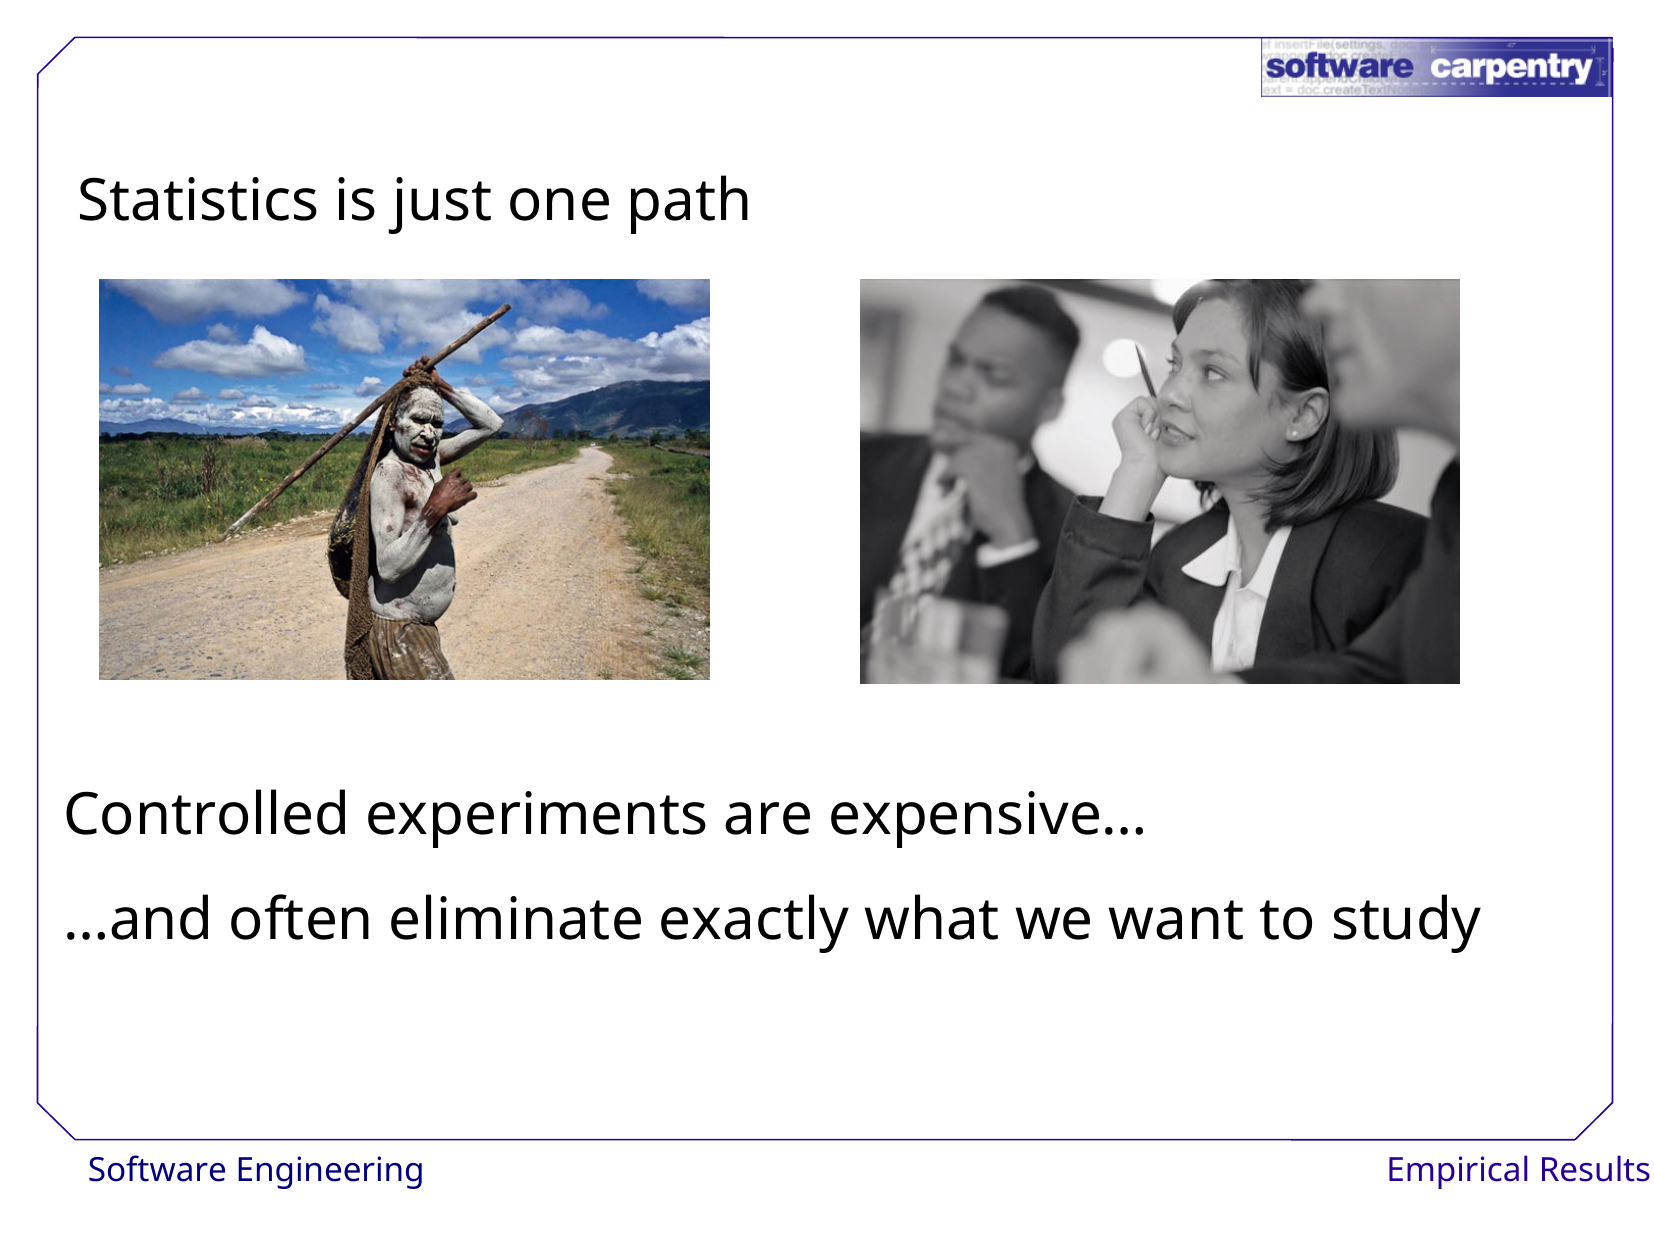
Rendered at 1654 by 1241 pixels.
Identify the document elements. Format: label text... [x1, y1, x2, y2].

text_box Statistics is just one path [62, 119, 918, 240]
picture [860, 279, 1460, 684]
picture [1261, 39, 1613, 97]
text_box Controlled experiments are expensive… …and often eliminate exactly what we want to study [48, 733, 1647, 959]
picture [99, 279, 710, 680]
